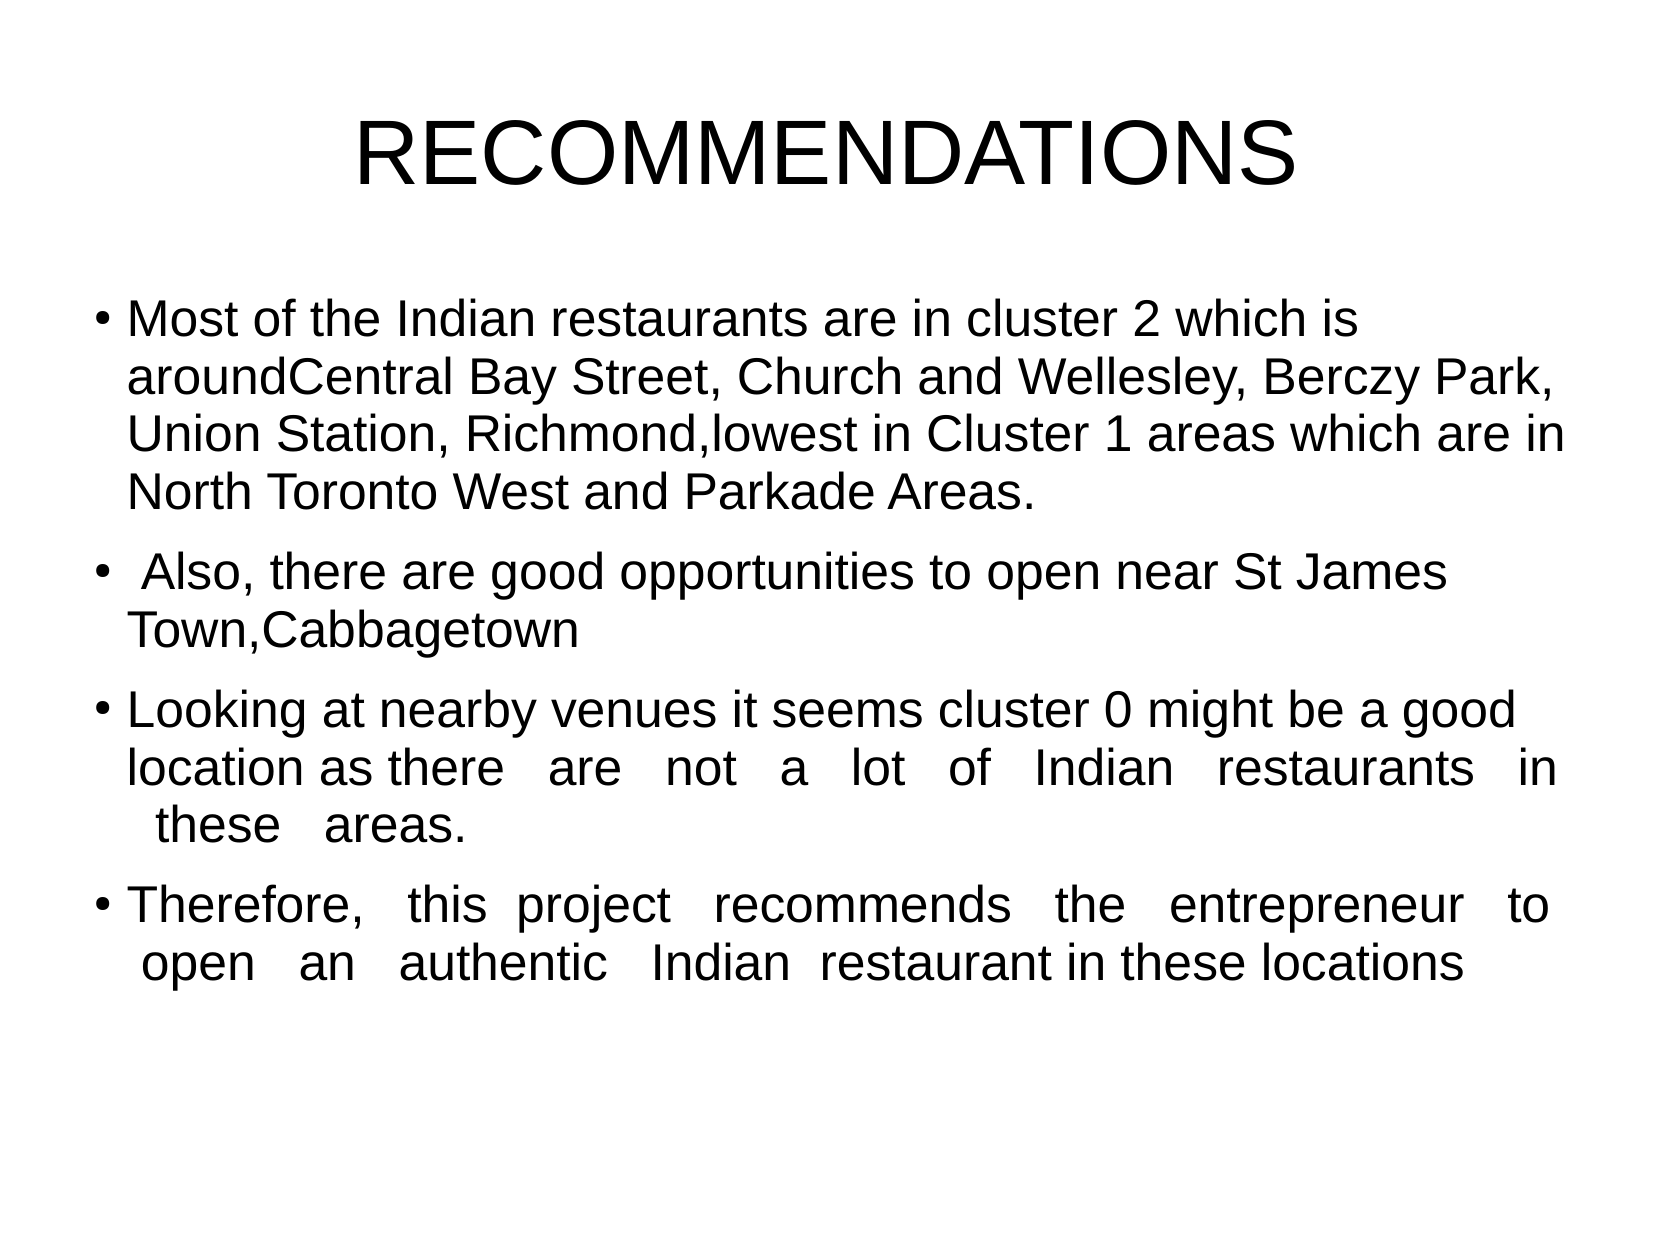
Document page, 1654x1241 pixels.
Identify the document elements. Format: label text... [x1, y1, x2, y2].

title RECOMMENDATIONS [82, 49, 1571, 257]
list Most of the Indian restaurants are in cluster 2 which is aroundCentral Bay Street, Church and Wellesley, Berczy Park, Union Station, Richmond,lowest in Cluster 1 areas which are in North Toronto West and Parkade Areas. Also, there are good opportunities to open near St James Town,Cabbagetown Looking at nearby venues it seems cluster 0 might be a good location as there are not a lot of Indian restaurants in these areas. Therefore, this project recommends the entrepreneur to open an authentic Indian restaurant in these locations [82, 290, 1571, 1010]
